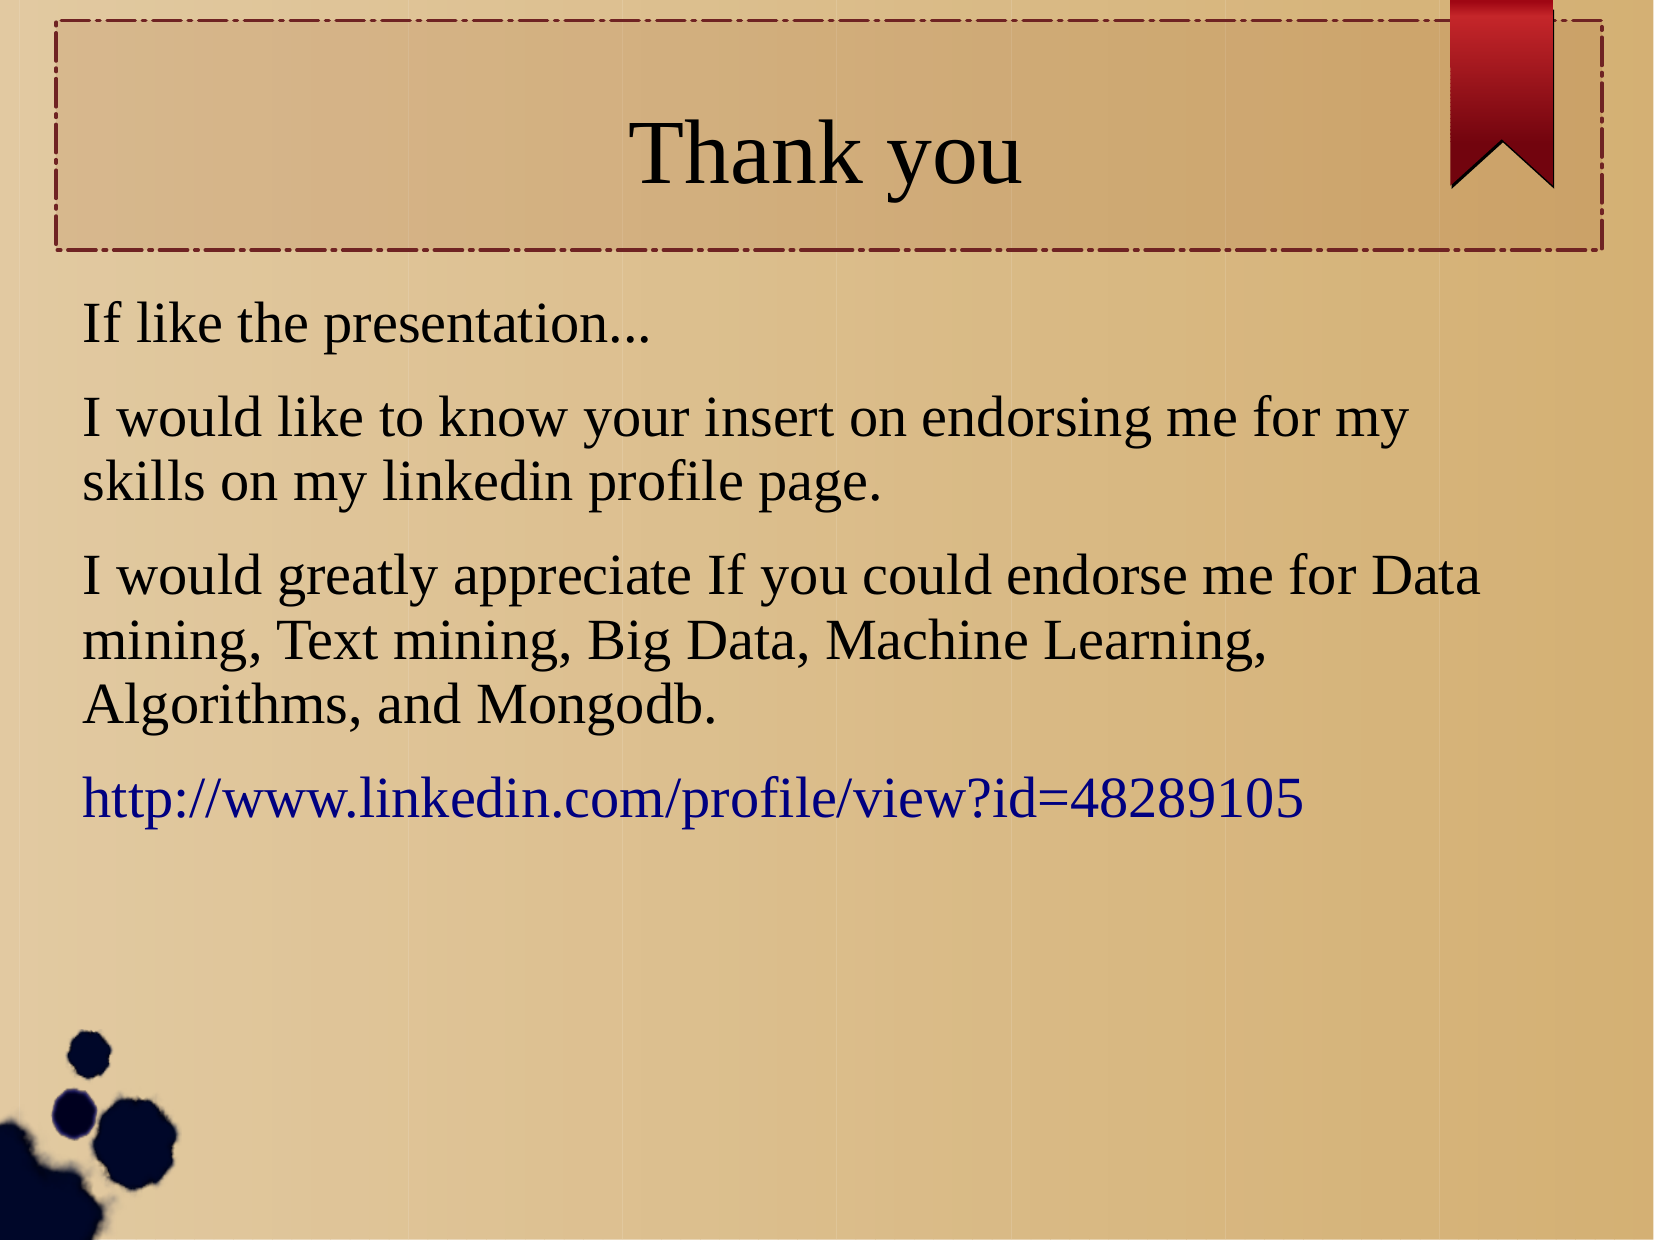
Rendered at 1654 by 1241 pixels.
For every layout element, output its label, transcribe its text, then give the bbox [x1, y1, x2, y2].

list If like the presentation... I would like to know your insert on endorsing me for my skills on my linkedin profile page. I would greatly appreciate If you could endorse me for Data mining, Text mining, Big Data, Machine Learning, Algorithms, and Mongodb. http://www.linkedin.com/profile/view?id=48289105 [82, 290, 1538, 1010]
title Thank you [82, 49, 1571, 257]
